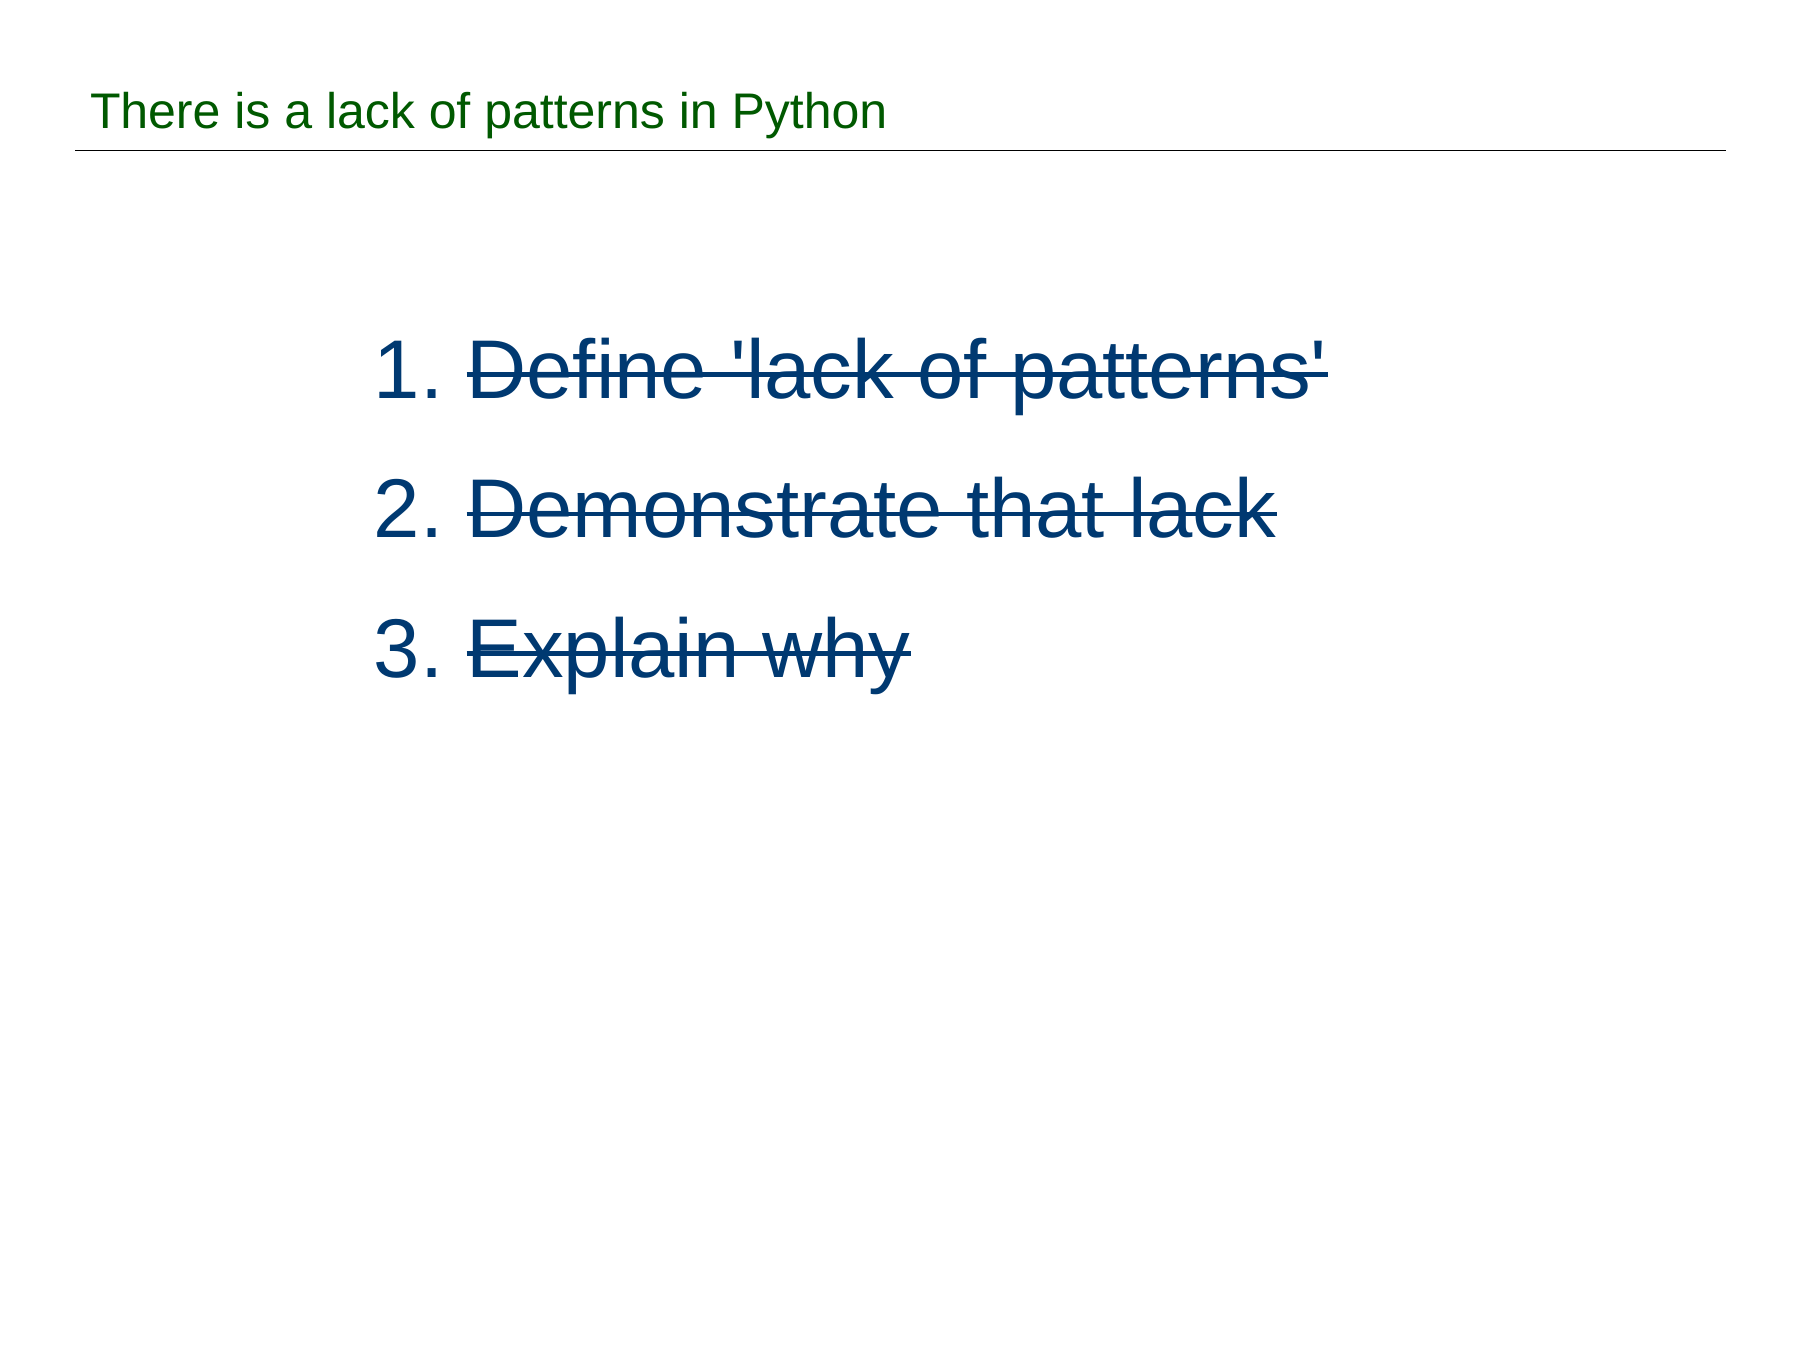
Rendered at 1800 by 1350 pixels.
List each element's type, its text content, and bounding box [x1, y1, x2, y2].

text_box 1. Define 'lack of patterns' 2. Demonstrate that lack 3. Explain why [359, 269, 1800, 1081]
title There is a lack of patterns in Python [90, 38, 1710, 147]
